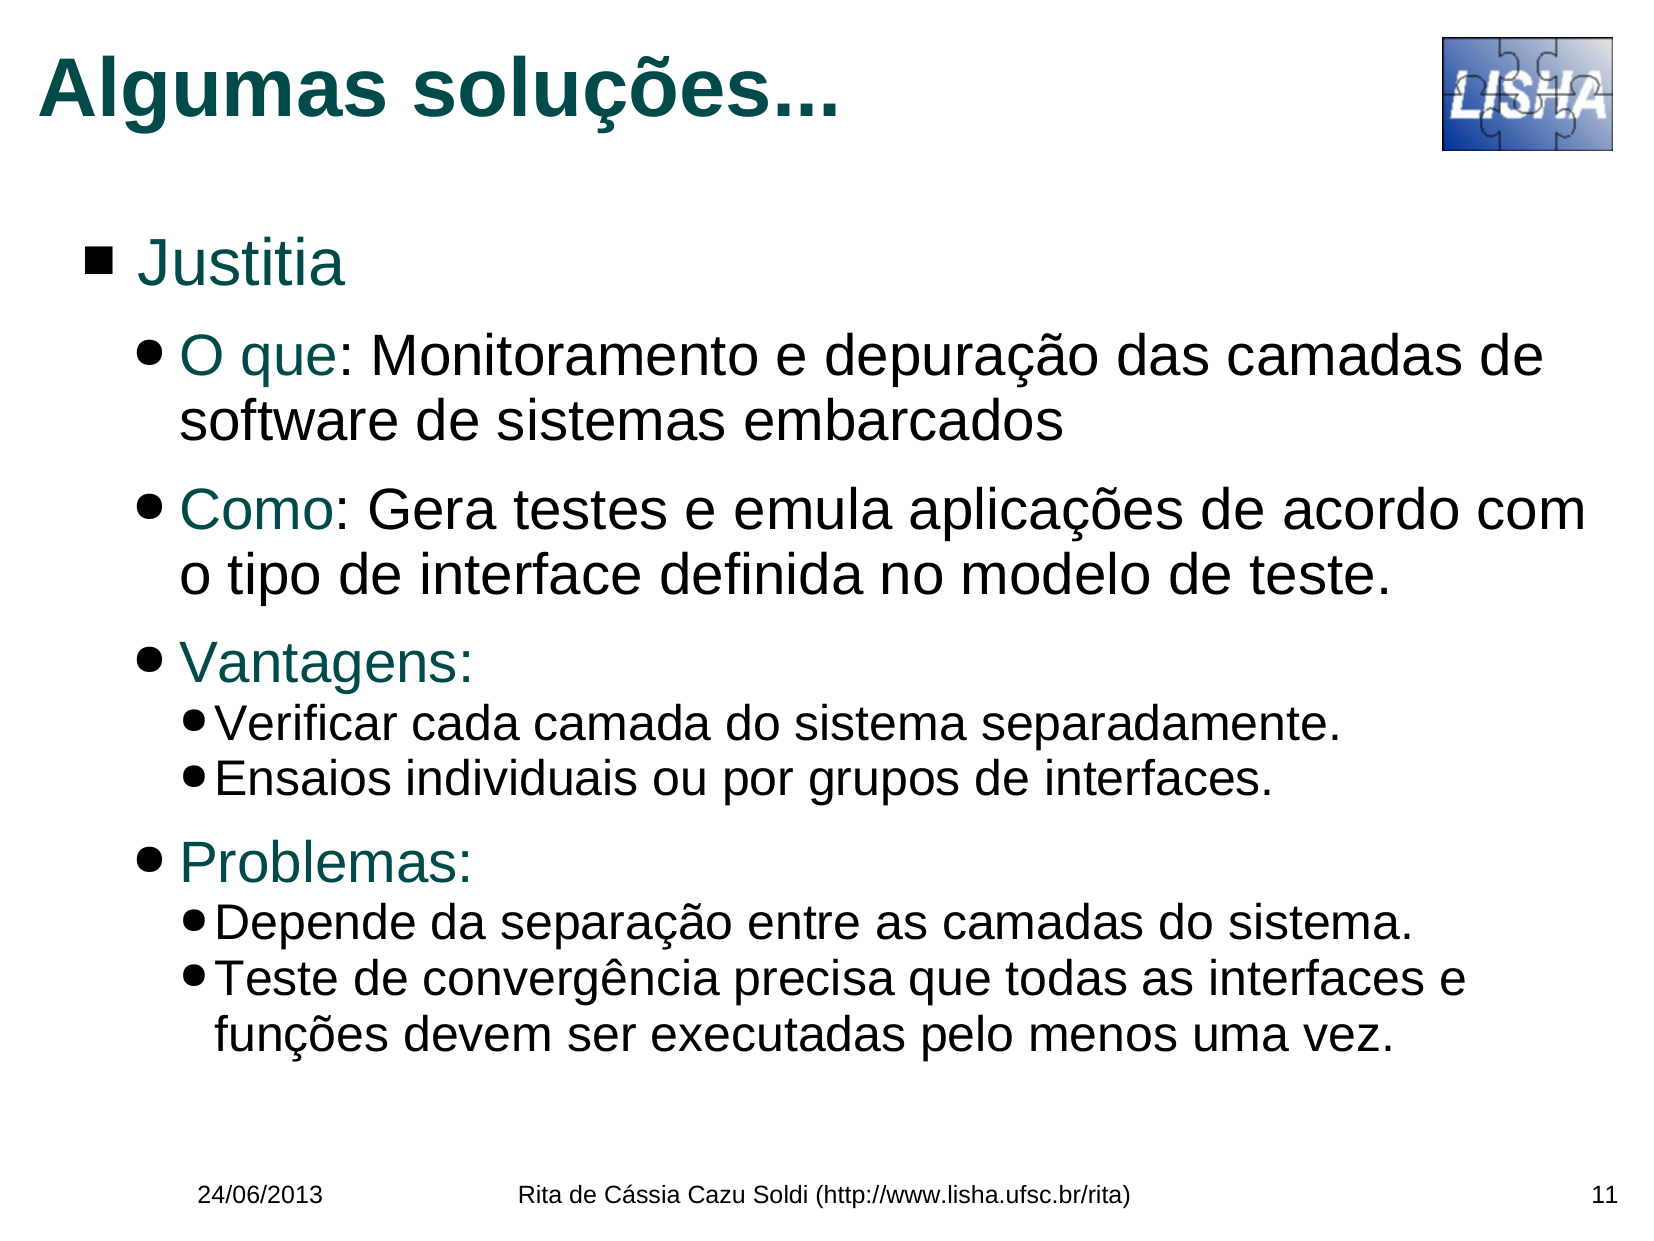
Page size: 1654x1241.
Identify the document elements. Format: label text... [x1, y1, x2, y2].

title Algumas soluções... [37, 37, 1426, 151]
picture [1442, 37, 1613, 151]
list Justitia O que: Monitoramento e depuração das camadas de software de sistemas embarcados Como: Gera testes e emula aplicações de acordo com o tipo de interface definida no modelo de teste. Vantagens: Verificar cada camada do sistema separadamente. Ensaios individuais ou por grupos de interfaces. Problemas: Depende da separação entre as camadas do sistema. Teste de convergência precisa que todas as interfaces e funções devem ser executadas pelo menos uma vez. [37, 225, 1613, 1163]
